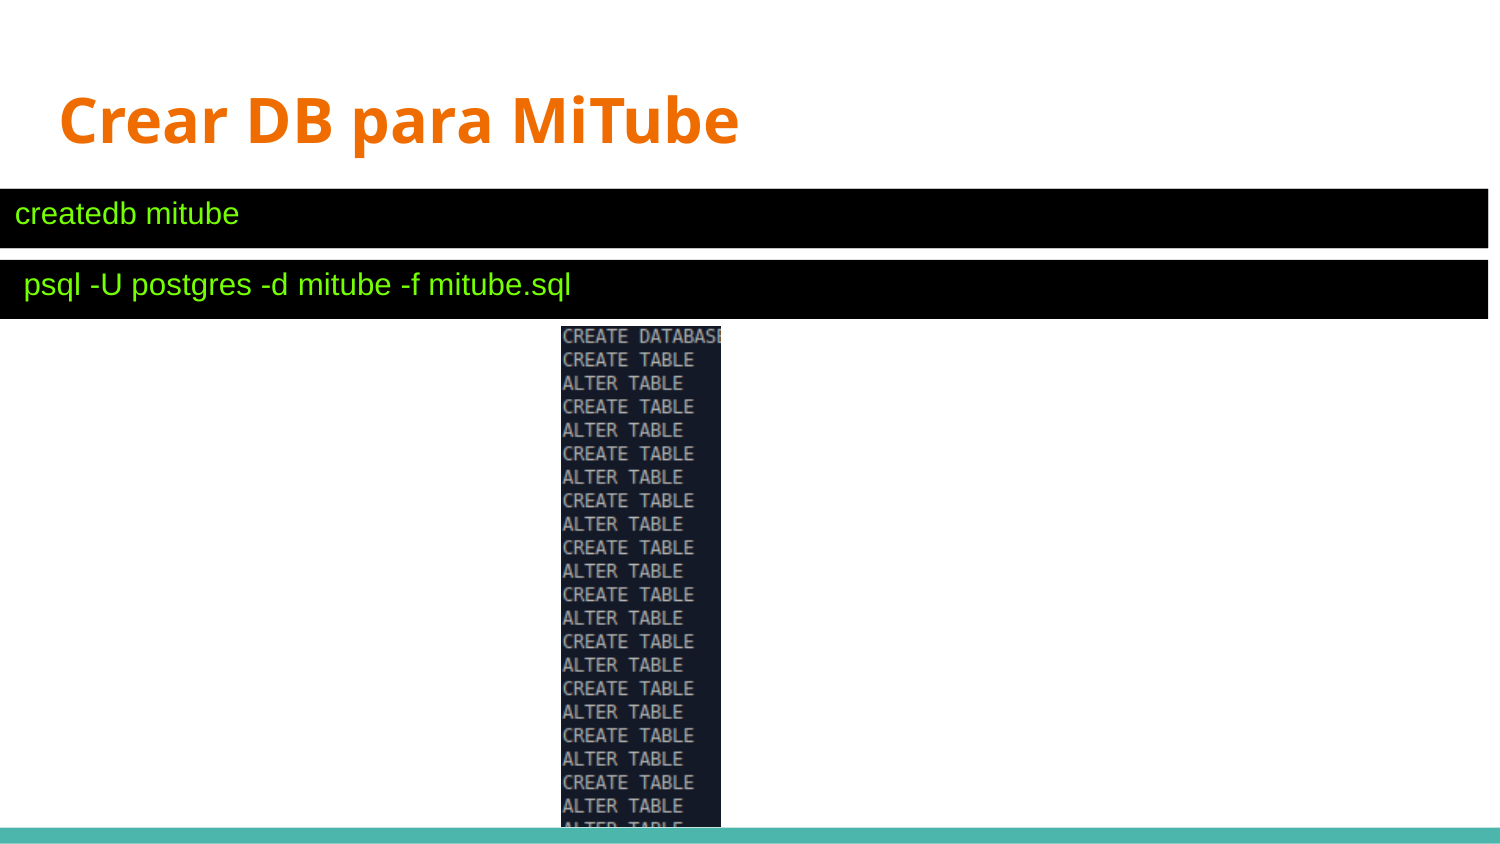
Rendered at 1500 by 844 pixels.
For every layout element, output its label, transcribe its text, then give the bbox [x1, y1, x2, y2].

picture [561, 326, 721, 827]
text_box psql -U postgres -d mitube -f mitube.sql [0, 259, 1489, 319]
title Crear DB para MiTube [43, 61, 1441, 178]
text_box createdb mitube [0, 188, 1489, 249]
